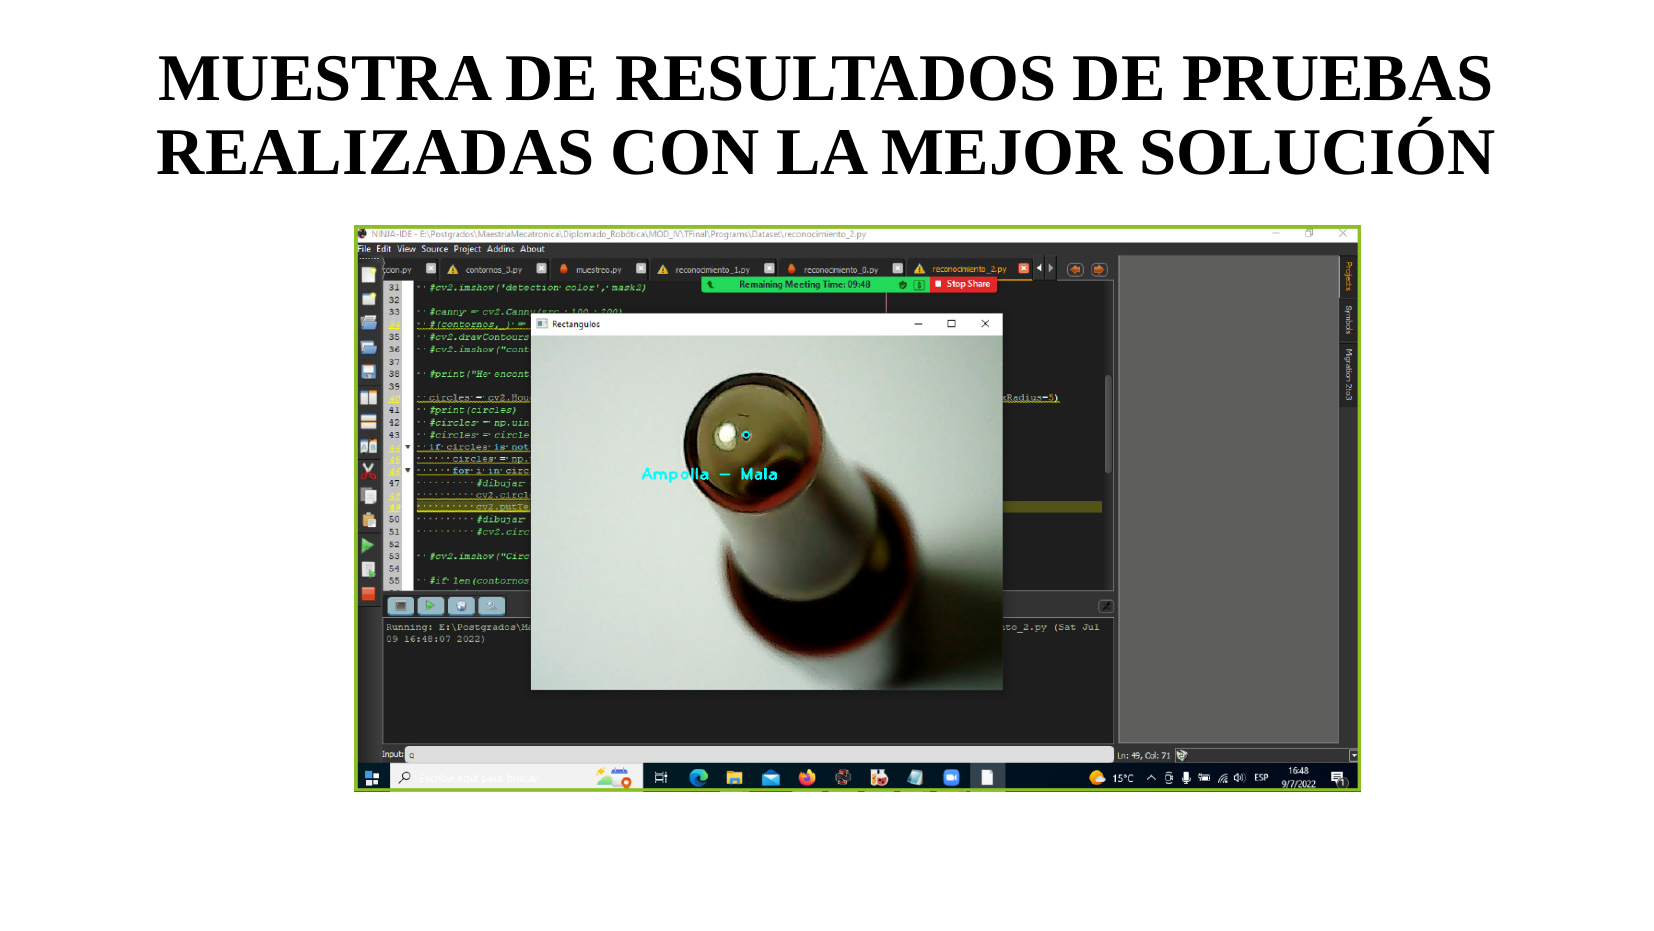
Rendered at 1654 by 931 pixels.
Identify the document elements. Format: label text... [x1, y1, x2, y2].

picture [354, 225, 1361, 792]
title MUESTRA DE RESULTADOS DE PRUEBAS REALIZADAS CON LA MEJOR SOLUCIÓN [82, 37, 1571, 193]
